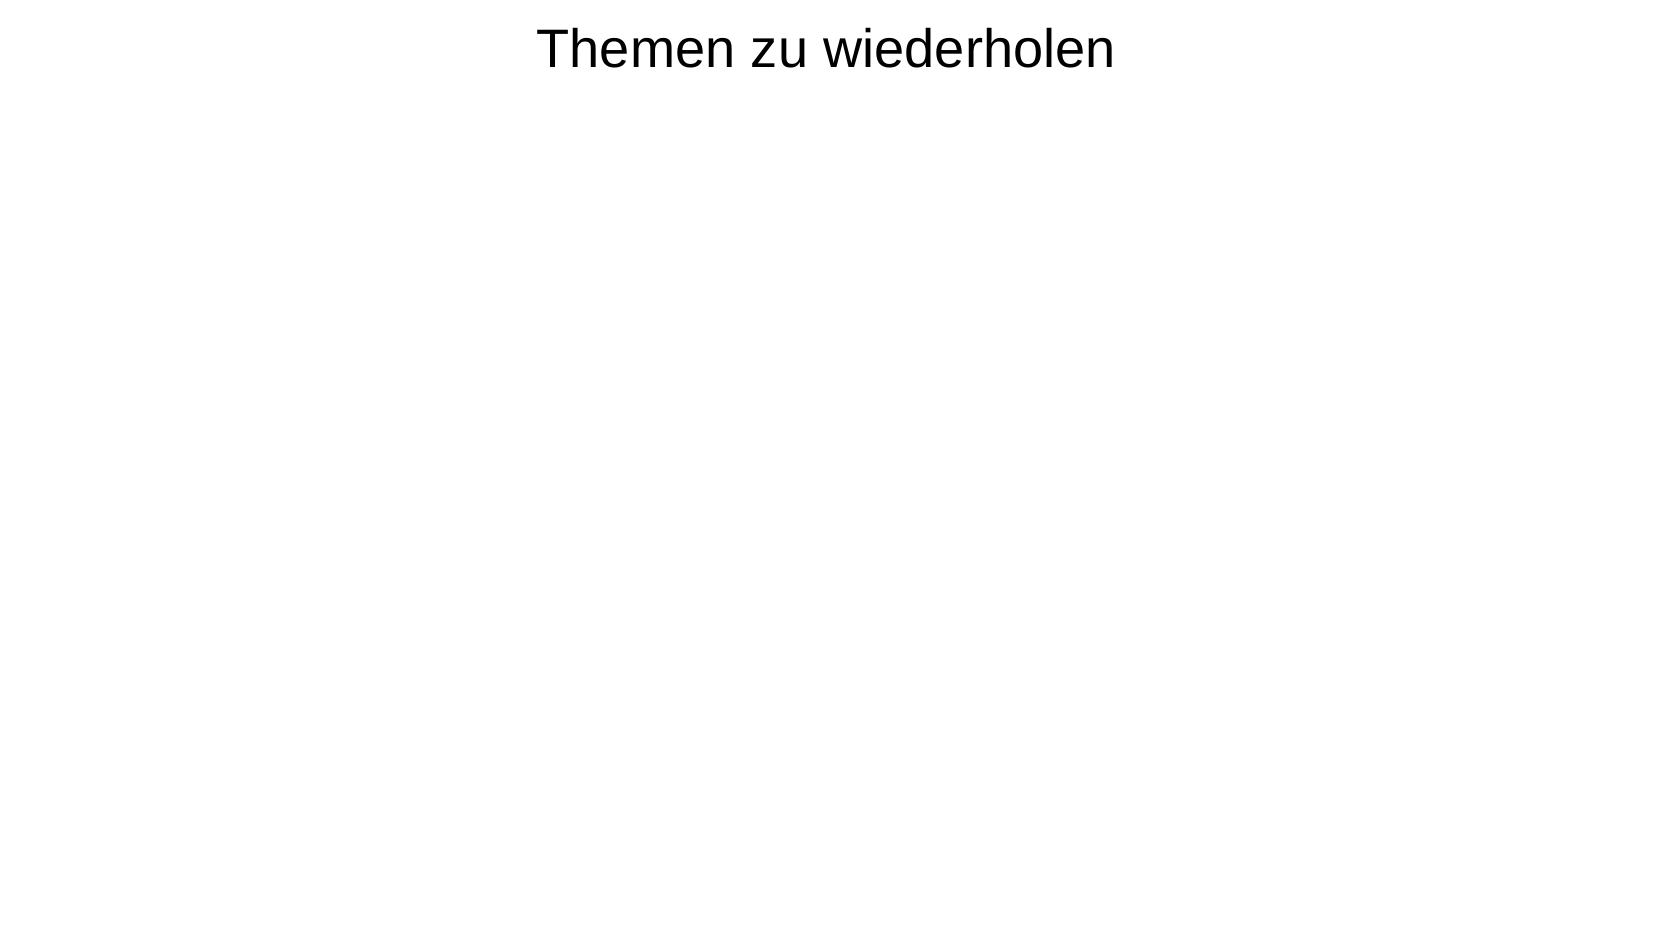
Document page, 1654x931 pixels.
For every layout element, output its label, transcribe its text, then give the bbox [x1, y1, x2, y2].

title Themen zu wiederholen [82, 0, 1571, 98]
